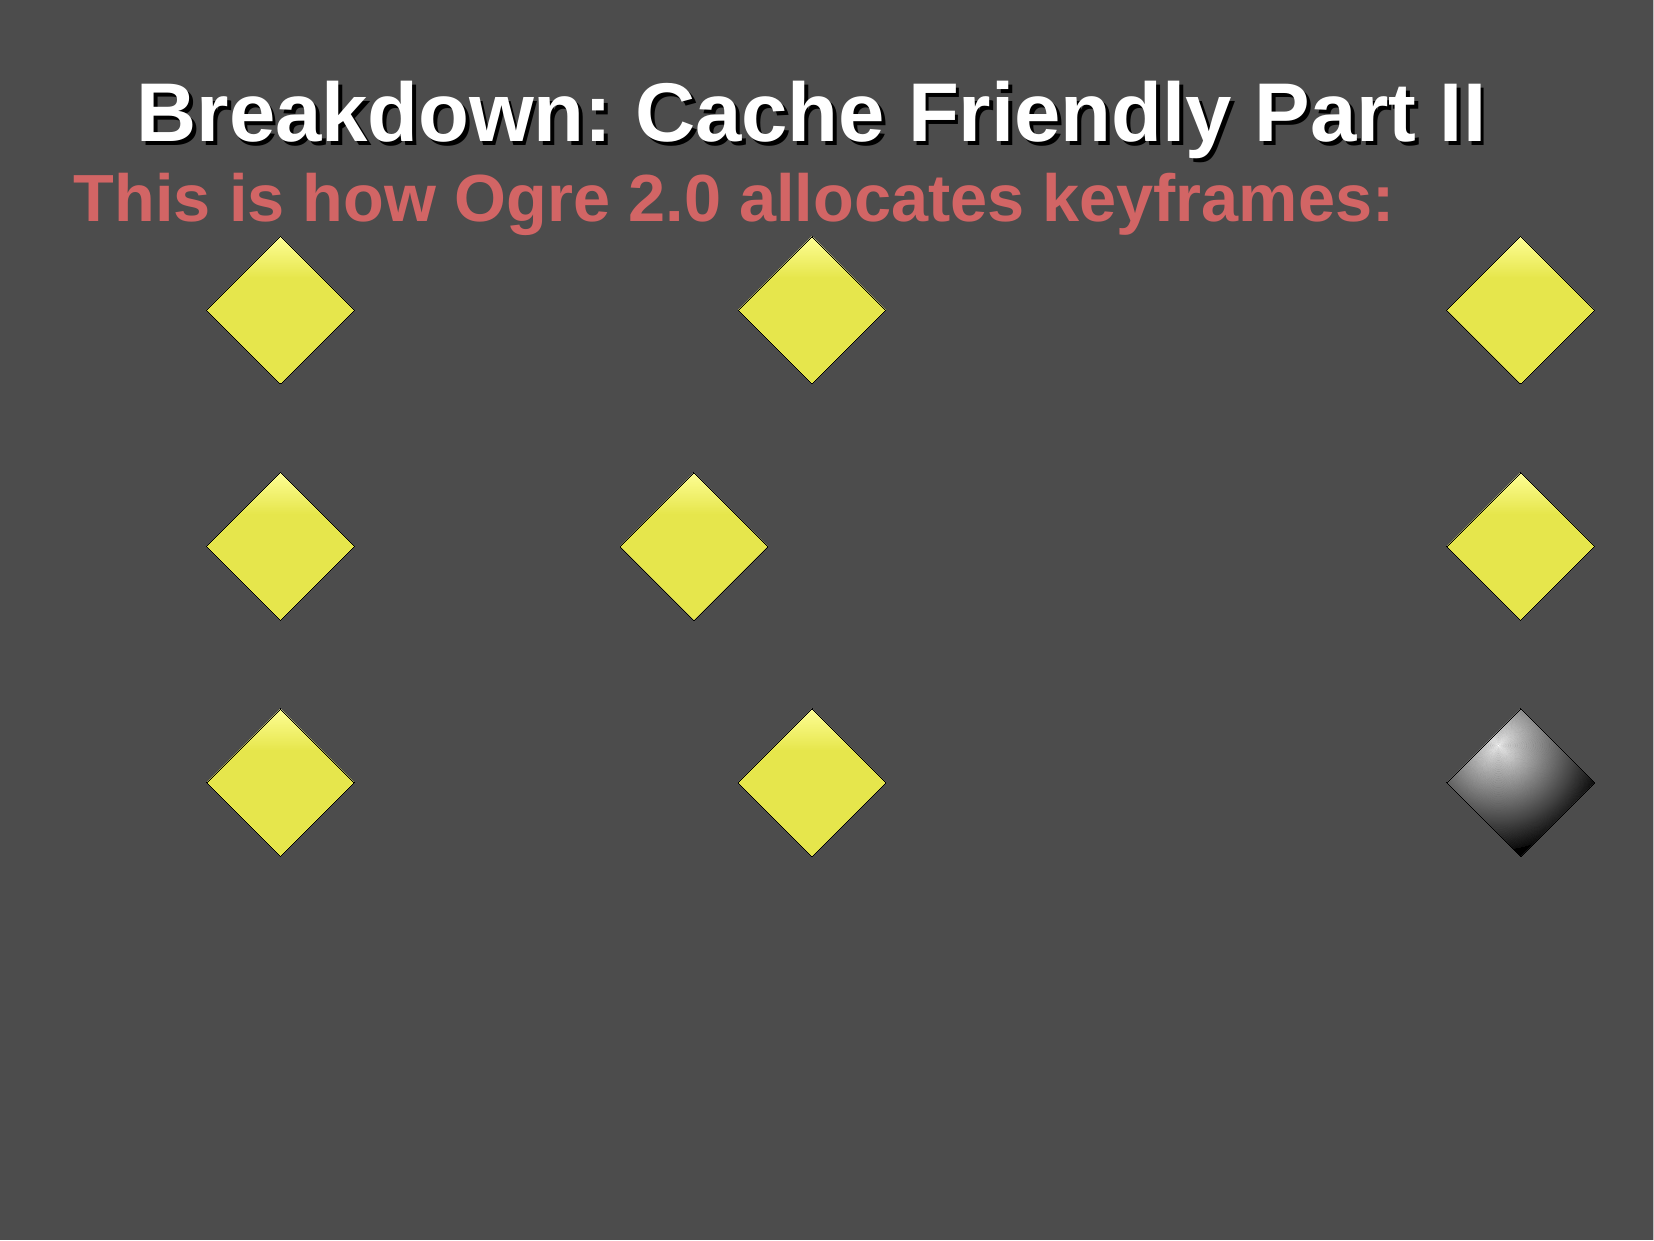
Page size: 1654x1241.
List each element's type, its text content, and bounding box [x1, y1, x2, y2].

text_box [206, 244, 355, 384]
text_box [206, 472, 355, 621]
text_box [1446, 244, 1595, 384]
text_box [206, 708, 355, 857]
text_box [620, 472, 768, 621]
text_box [738, 244, 886, 384]
text_box [1446, 472, 1595, 621]
text_box This is how Ogre 2.0 allocates keyframes: [59, 153, 1565, 244]
text_box [1446, 708, 1595, 857]
text_box Breakdown: Cache Friendly Part II [88, 59, 1536, 153]
text_box [738, 708, 886, 857]
